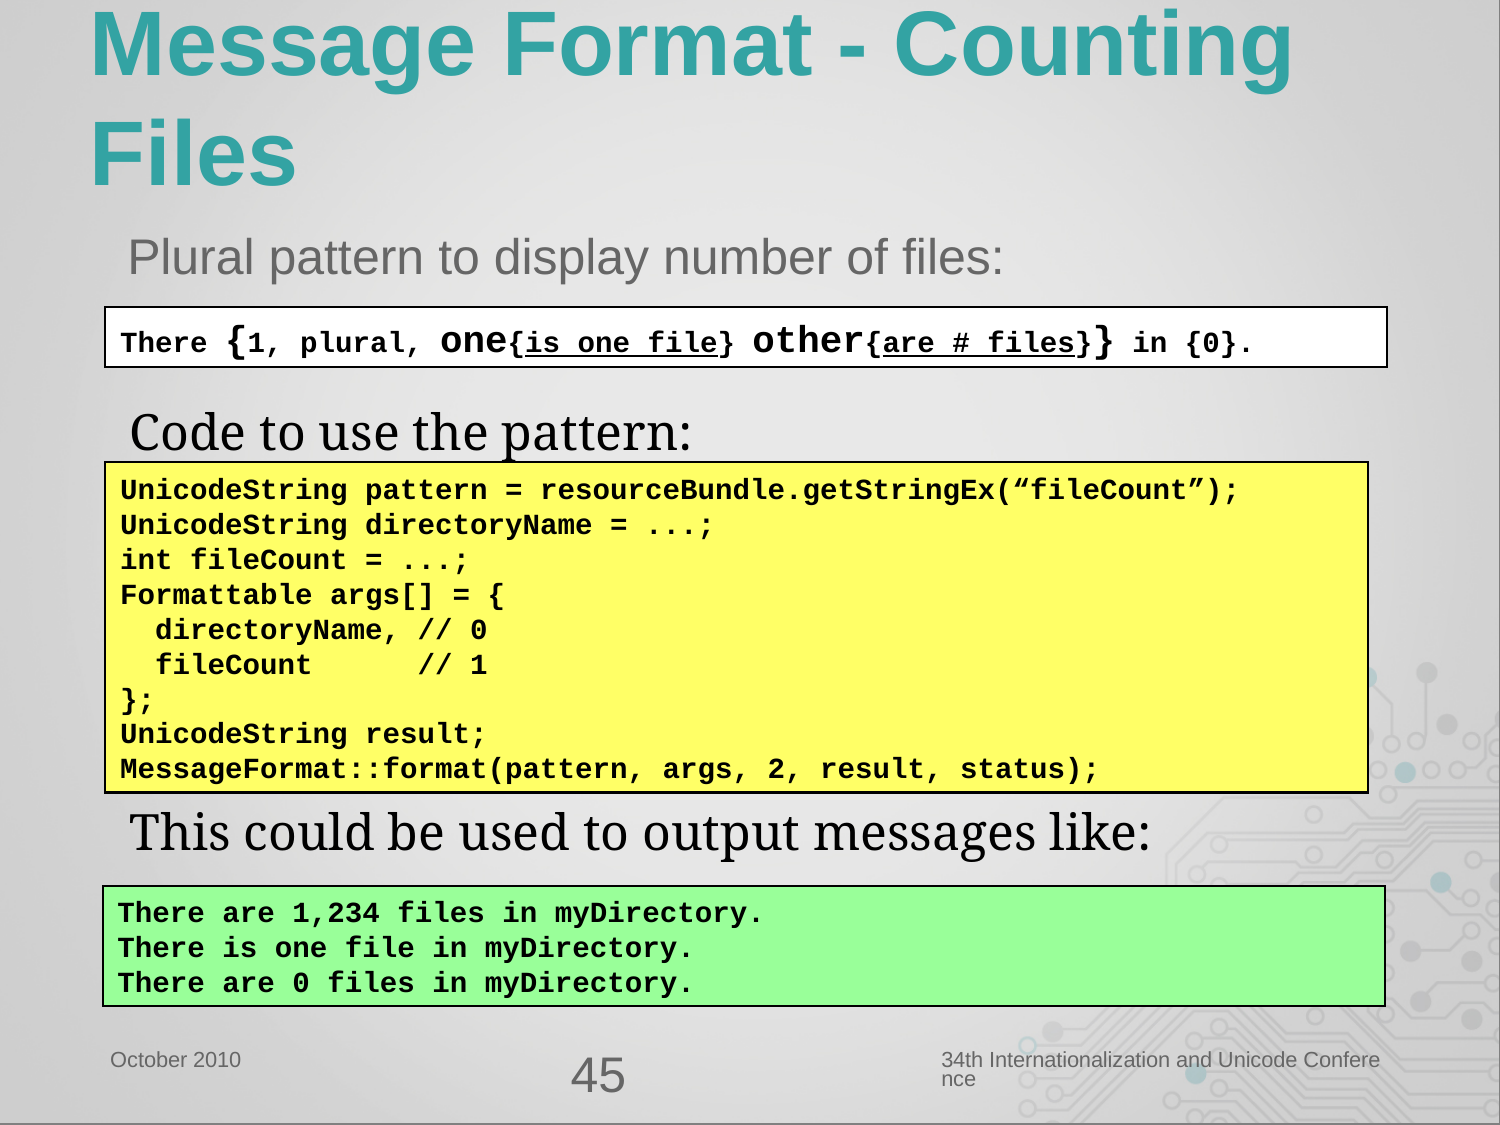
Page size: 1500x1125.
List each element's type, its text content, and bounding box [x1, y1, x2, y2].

text_box There {1, plural, one{is one file} other{are # files}} in {0}. [105, 307, 1388, 368]
text_box Code to use the pattern: [115, 399, 1391, 472]
text_box There are 1,234 files in myDirectory. There is one file in myDirectory. There are 0 files in myDirectory. [102, 886, 1385, 1007]
title Message Format - Counting Files [75, 0, 1426, 212]
list Plural pattern to display number of files: [112, 228, 1389, 300]
picture [0, 0, 1499, 1123]
text_box UnicodeString pattern = resourceBundle.getStringEx(“fileCount”); UnicodeString directoryName = ...; int fileCount = ...; Formattable args[] = { directoryName, // 0 fileCount // 1 }; UnicodeString result; MessageFormat::format(pattern, args, 2, result, status); [105, 462, 1368, 793]
text_box This could be used to output messages like: [115, 799, 1391, 872]
